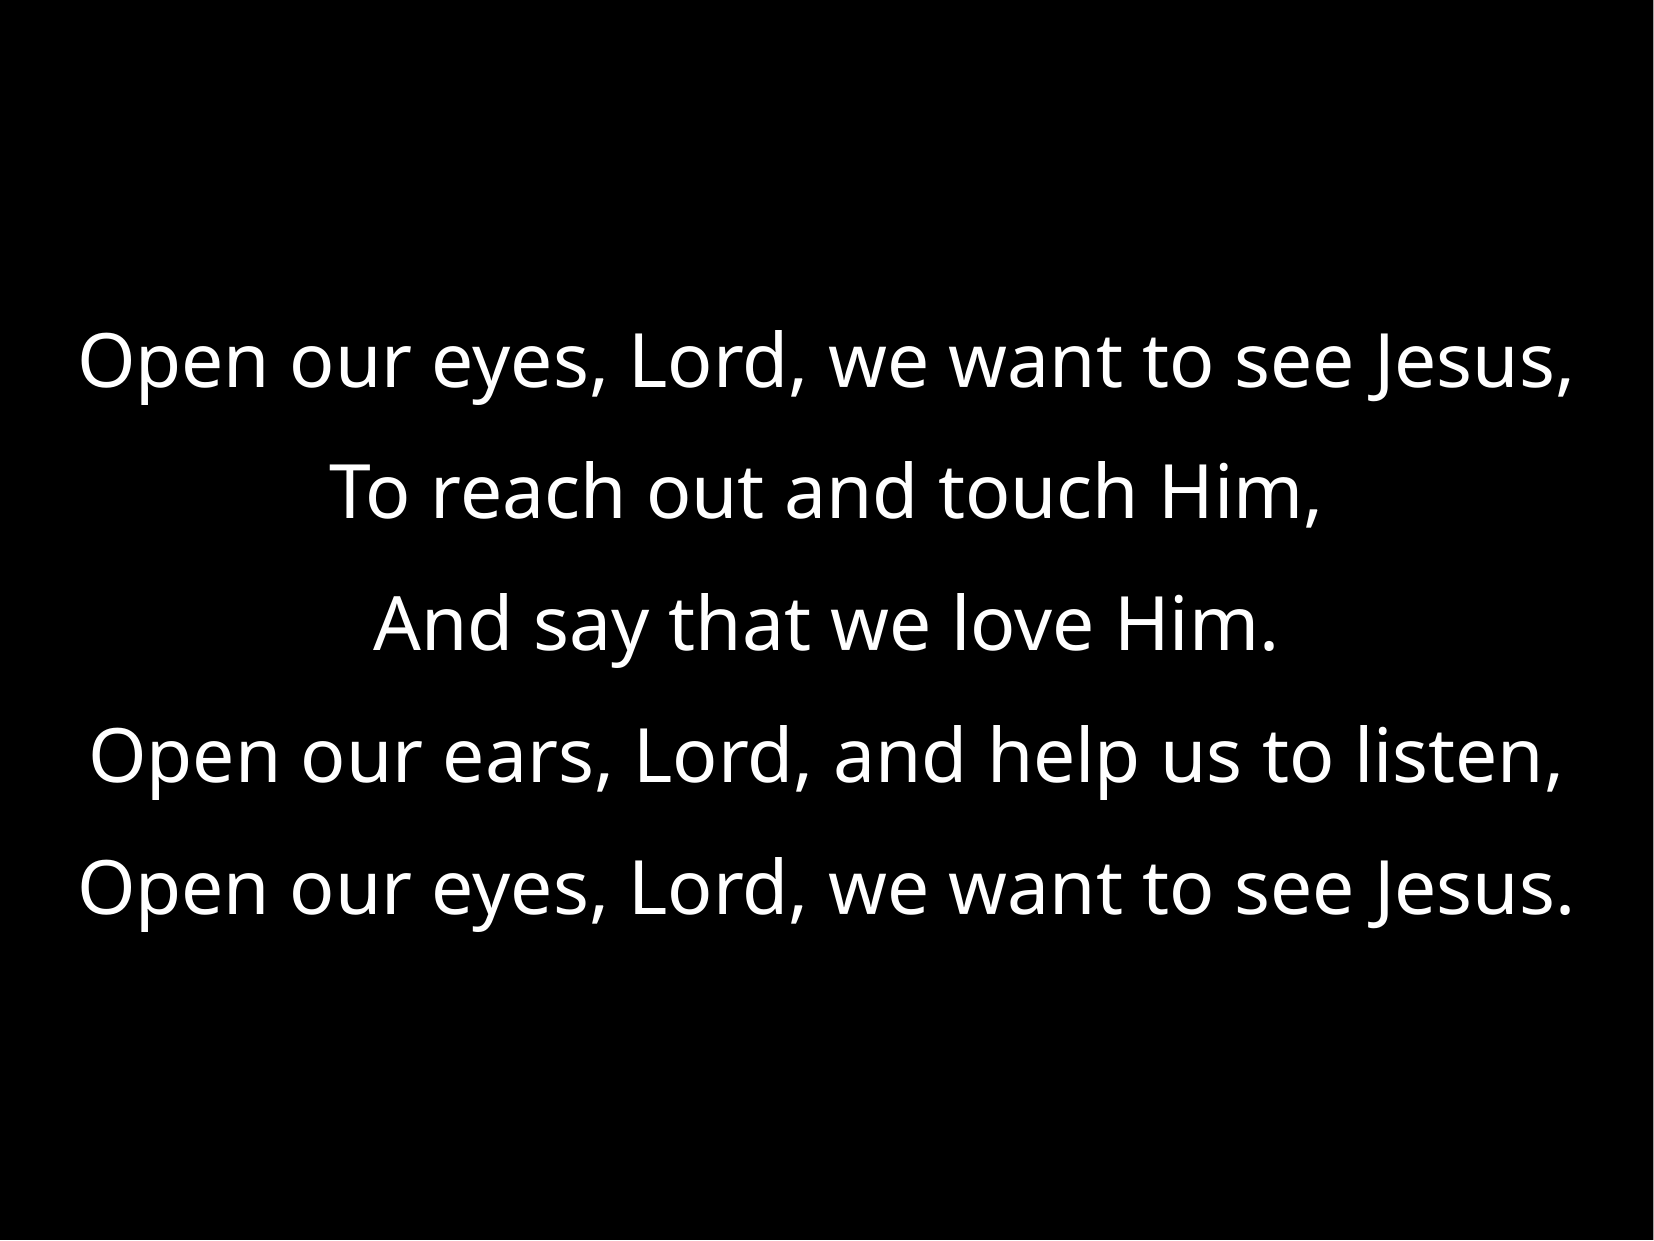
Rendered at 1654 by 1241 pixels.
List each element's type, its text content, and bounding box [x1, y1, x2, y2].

list Open our eyes, Lord, we want to see Jesus, To reach out and touch Him, And say that we love Him. Open our ears, Lord, and help us to listen, Open our eyes, Lord, we want to see Jesus. [0, 307, 1654, 1229]
